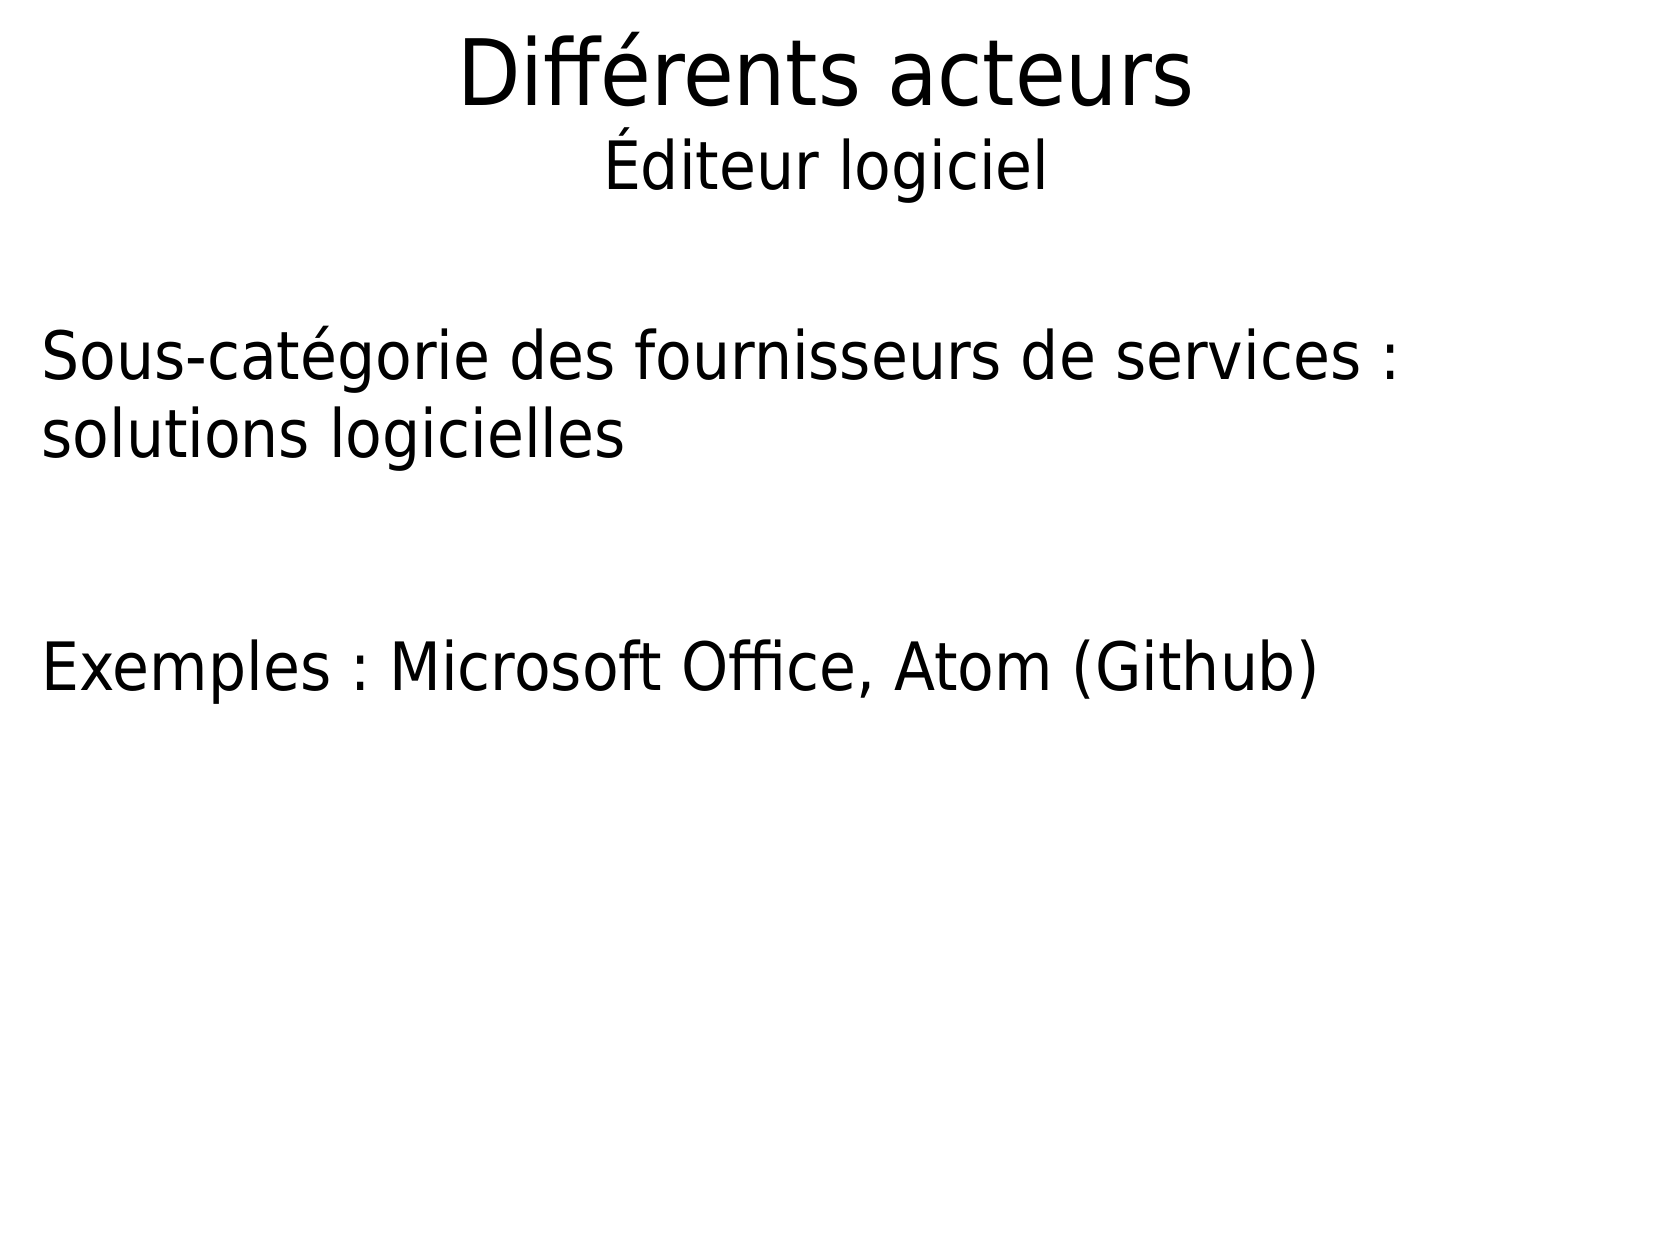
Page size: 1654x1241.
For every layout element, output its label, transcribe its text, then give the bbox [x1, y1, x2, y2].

title Sous-catégorie des fournisseurs de services : solutions logicielles Exemples : Microsoft Office, Atom (Github) [41, 240, 1613, 1201]
title Différents acteurs Éditeur logiciel [41, 12, 1613, 214]
